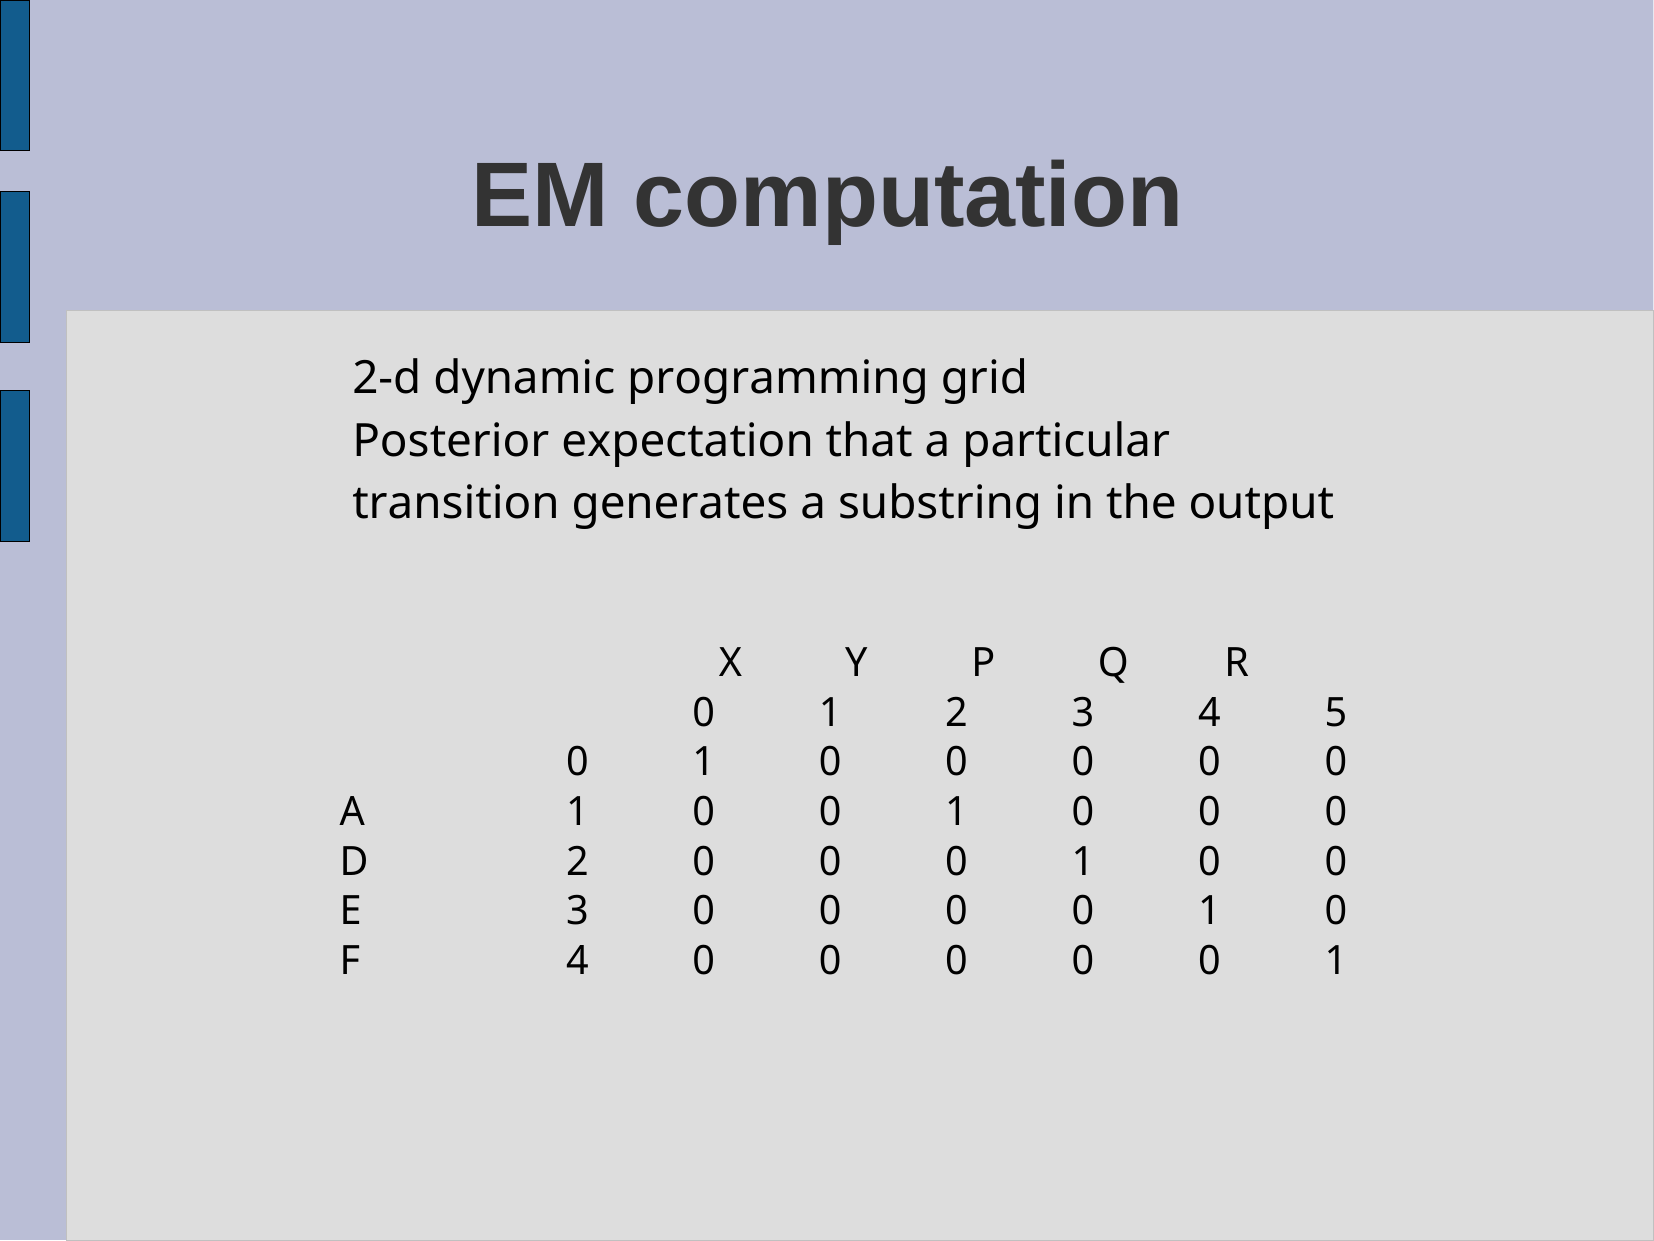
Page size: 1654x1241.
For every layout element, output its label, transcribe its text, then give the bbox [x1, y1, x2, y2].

chart [337, 637, 1478, 1187]
title EM computation [121, 91, 1534, 299]
text_box 2-d dynamic programming grid Posterior expectation that a particular transition generates a substring in the output [337, 337, 1286, 519]
